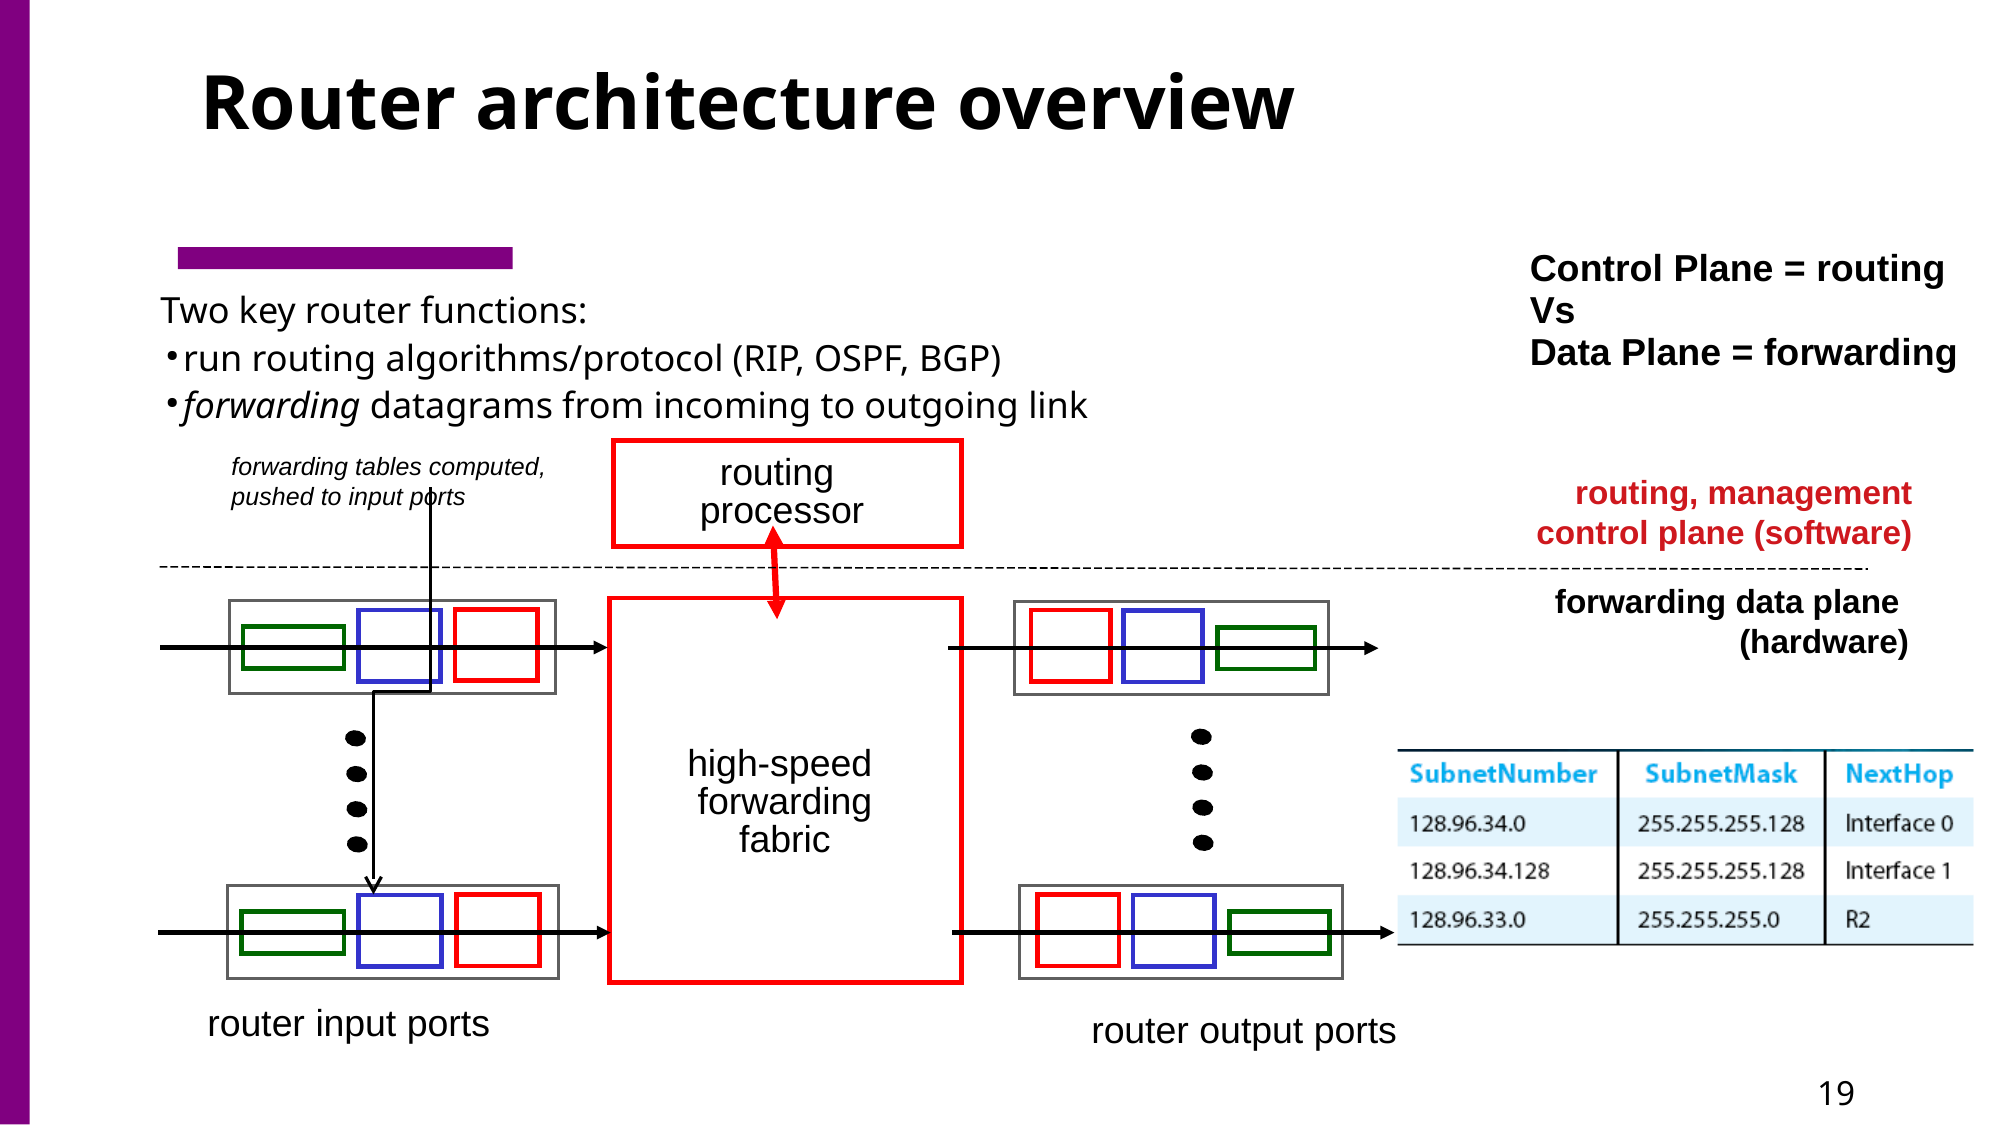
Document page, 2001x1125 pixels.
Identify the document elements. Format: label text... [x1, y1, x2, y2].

text_box [375, 650, 556, 694]
text_box high-speed forwarding fabric [672, 737, 898, 868]
text_box Control Plane = routing Vs Data Plane = forwarding [1515, 239, 1974, 381]
text_box [1193, 835, 1213, 851]
text_box routing, management control plane (software) [1391, 463, 1928, 559]
text_box [613, 440, 962, 547]
text_box [229, 600, 429, 645]
text_box routing processor [685, 447, 880, 539]
text_box [1019, 935, 1343, 979]
text_box [347, 837, 367, 852]
text_box router output ports [1076, 998, 1413, 1059]
text_box router input ports [192, 991, 506, 1053]
picture [1395, 749, 1984, 956]
text_box [432, 600, 556, 645]
text_box forwarding tables computed, pushed to input ports [216, 442, 562, 519]
text_box [1019, 885, 1343, 930]
text_box [227, 935, 559, 979]
text_box [229, 650, 429, 694]
text_box [347, 766, 367, 782]
text_box [1192, 765, 1213, 780]
text_box [347, 801, 367, 817]
text_box forwarding data plane (hardware) [1500, 572, 1924, 669]
text_box [1193, 800, 1213, 816]
text_box [1014, 650, 1329, 695]
list Two key router functions: run routing algorithms/protocol (RIP, OSPF, BGP) forwarding datagrams from incoming to outgoing link [145, 120, 1923, 436]
text_box [227, 885, 559, 930]
text_box [1191, 729, 1211, 745]
text_box [345, 730, 366, 746]
text_box [609, 598, 962, 983]
text_box [1014, 601, 1329, 646]
title Router architecture overview [150, 49, 1851, 120]
